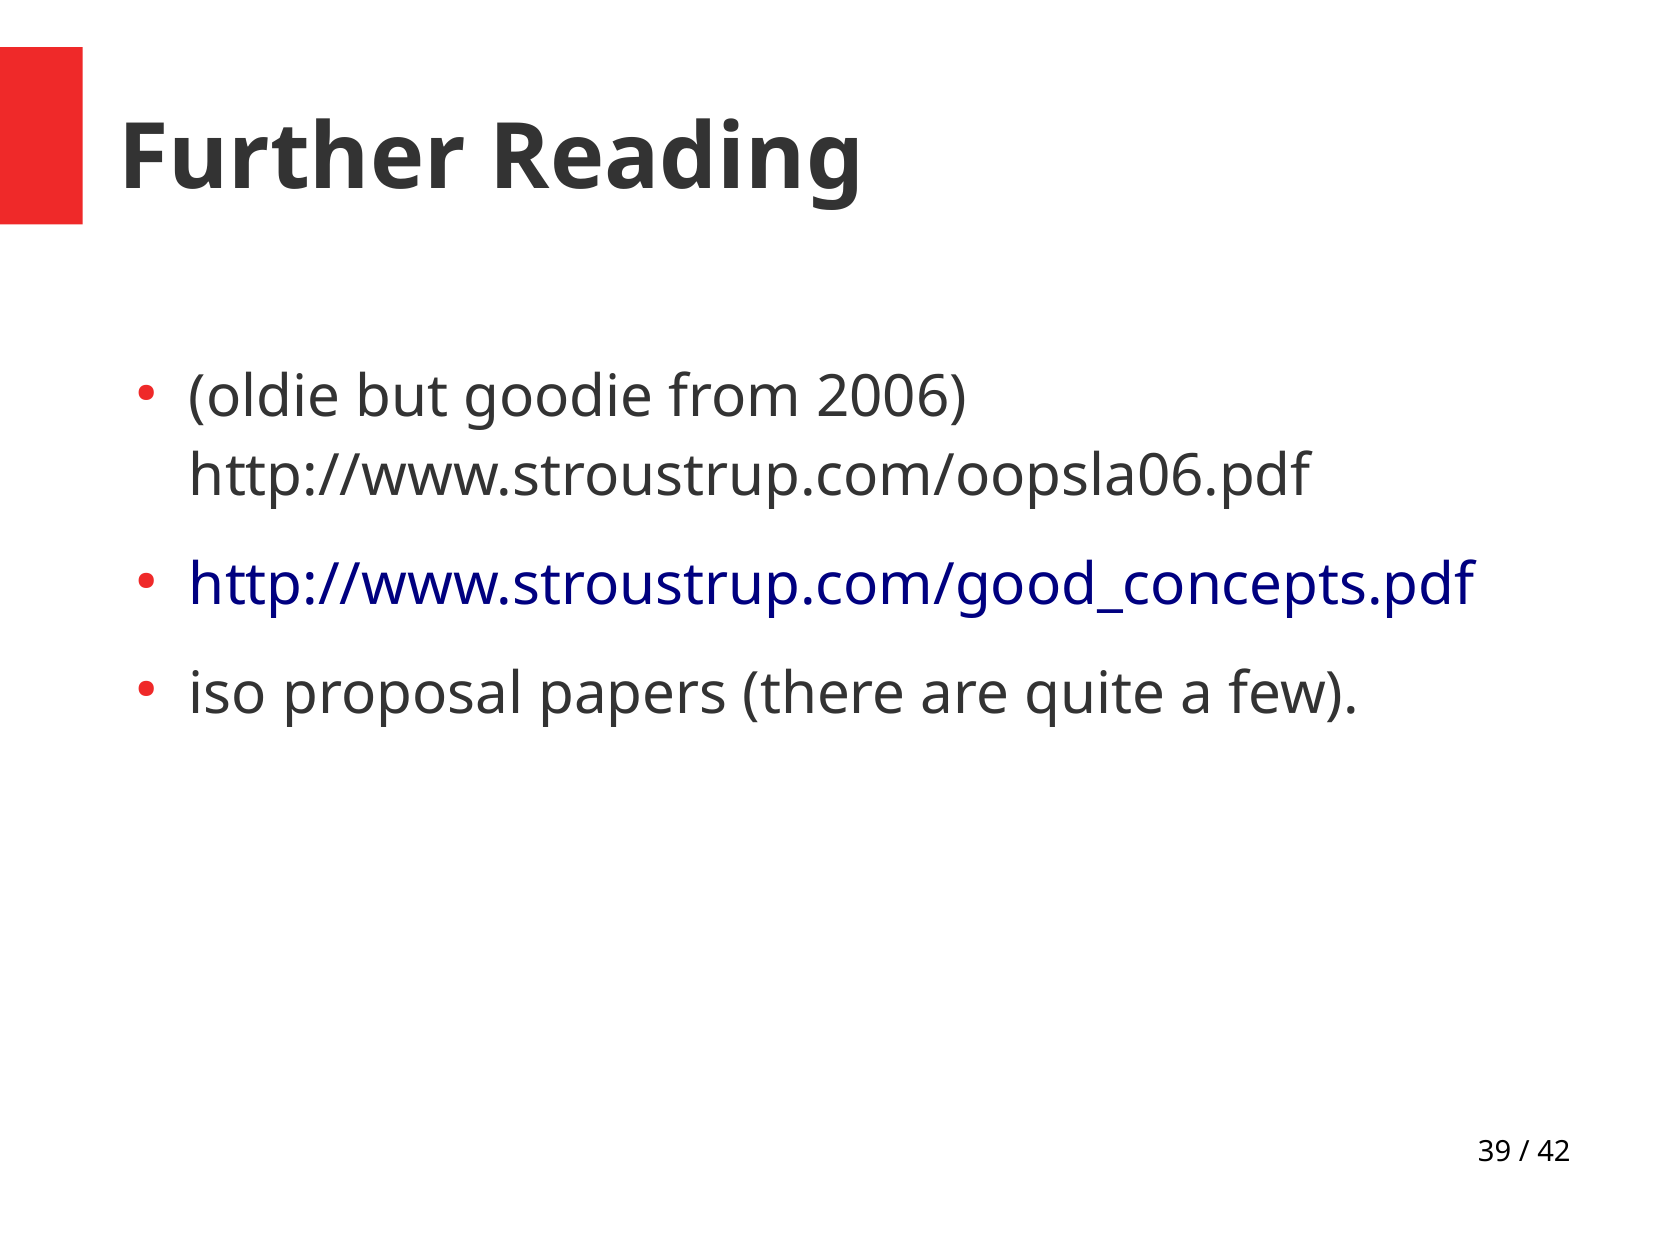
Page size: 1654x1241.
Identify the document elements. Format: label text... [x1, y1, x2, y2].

title Further Reading [118, 49, 1571, 257]
list (oldie but goodie from 2006) http://www.stroustrup.com/oopsla06.pdf http://www.stroustrup.com/good_concepts.pdf iso proposal papers (there are quite a few). [118, 354, 1536, 1074]
